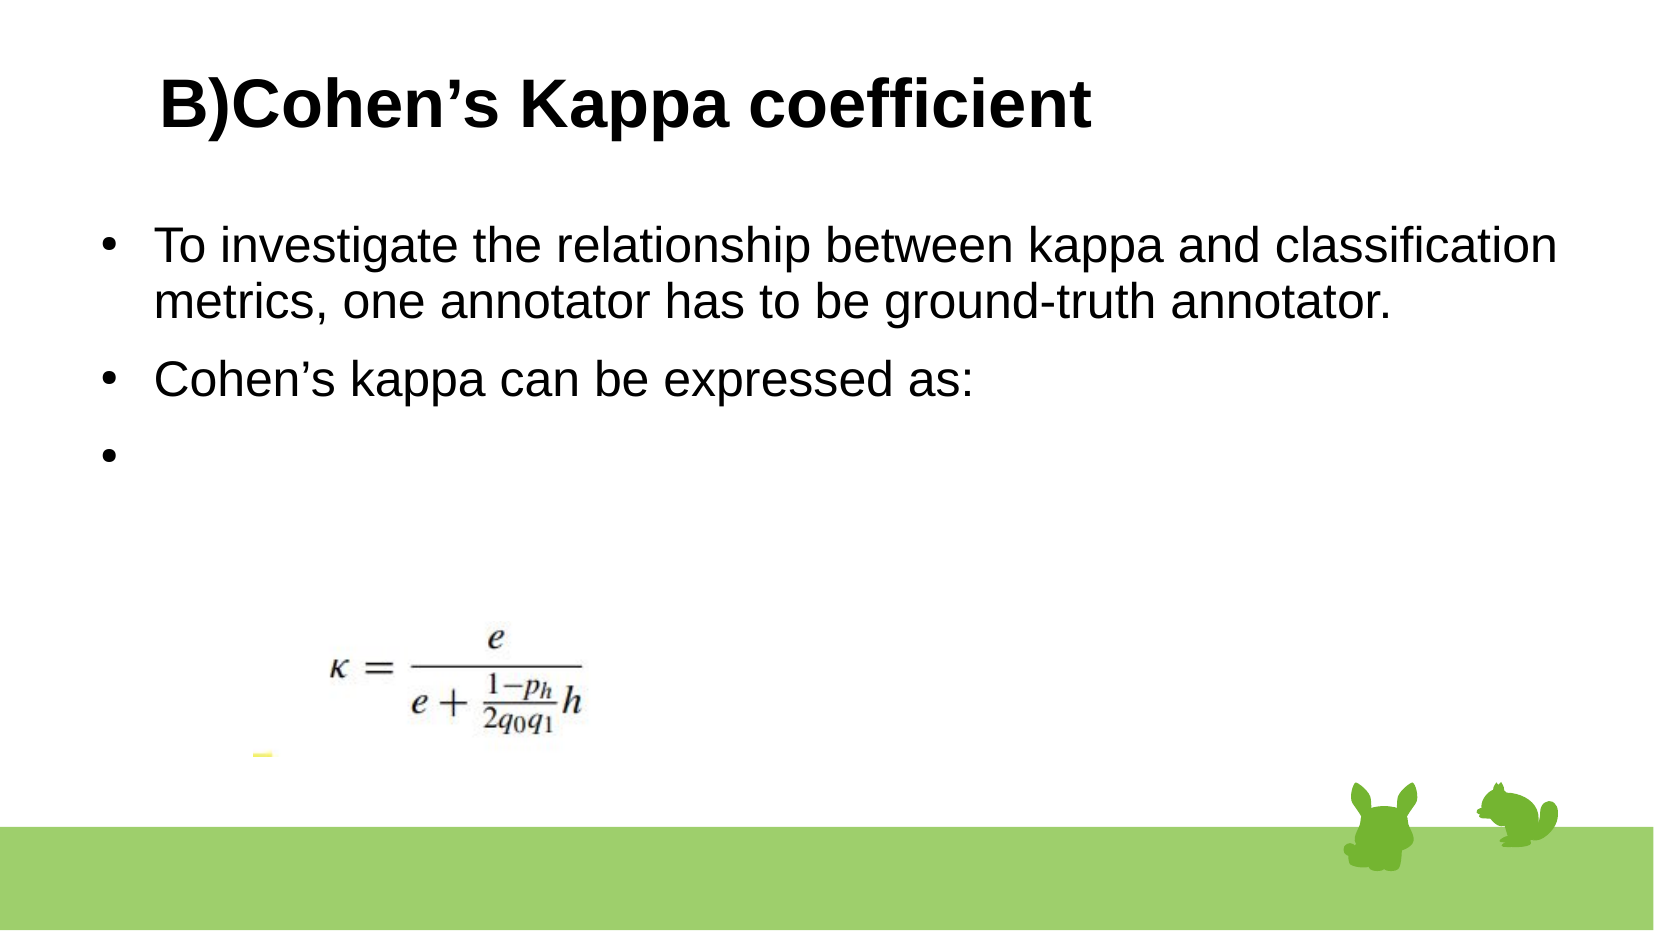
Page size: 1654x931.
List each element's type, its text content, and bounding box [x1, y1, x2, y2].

list To investigate the relationship between kappa and classification metrics, one annotator has to be ground-truth annotator. Cohen’s kappa can be expressed as: [82, 217, 1571, 758]
picture [253, 621, 650, 758]
title B)Cohen’s Kappa coefficient [88, 29, 1565, 178]
